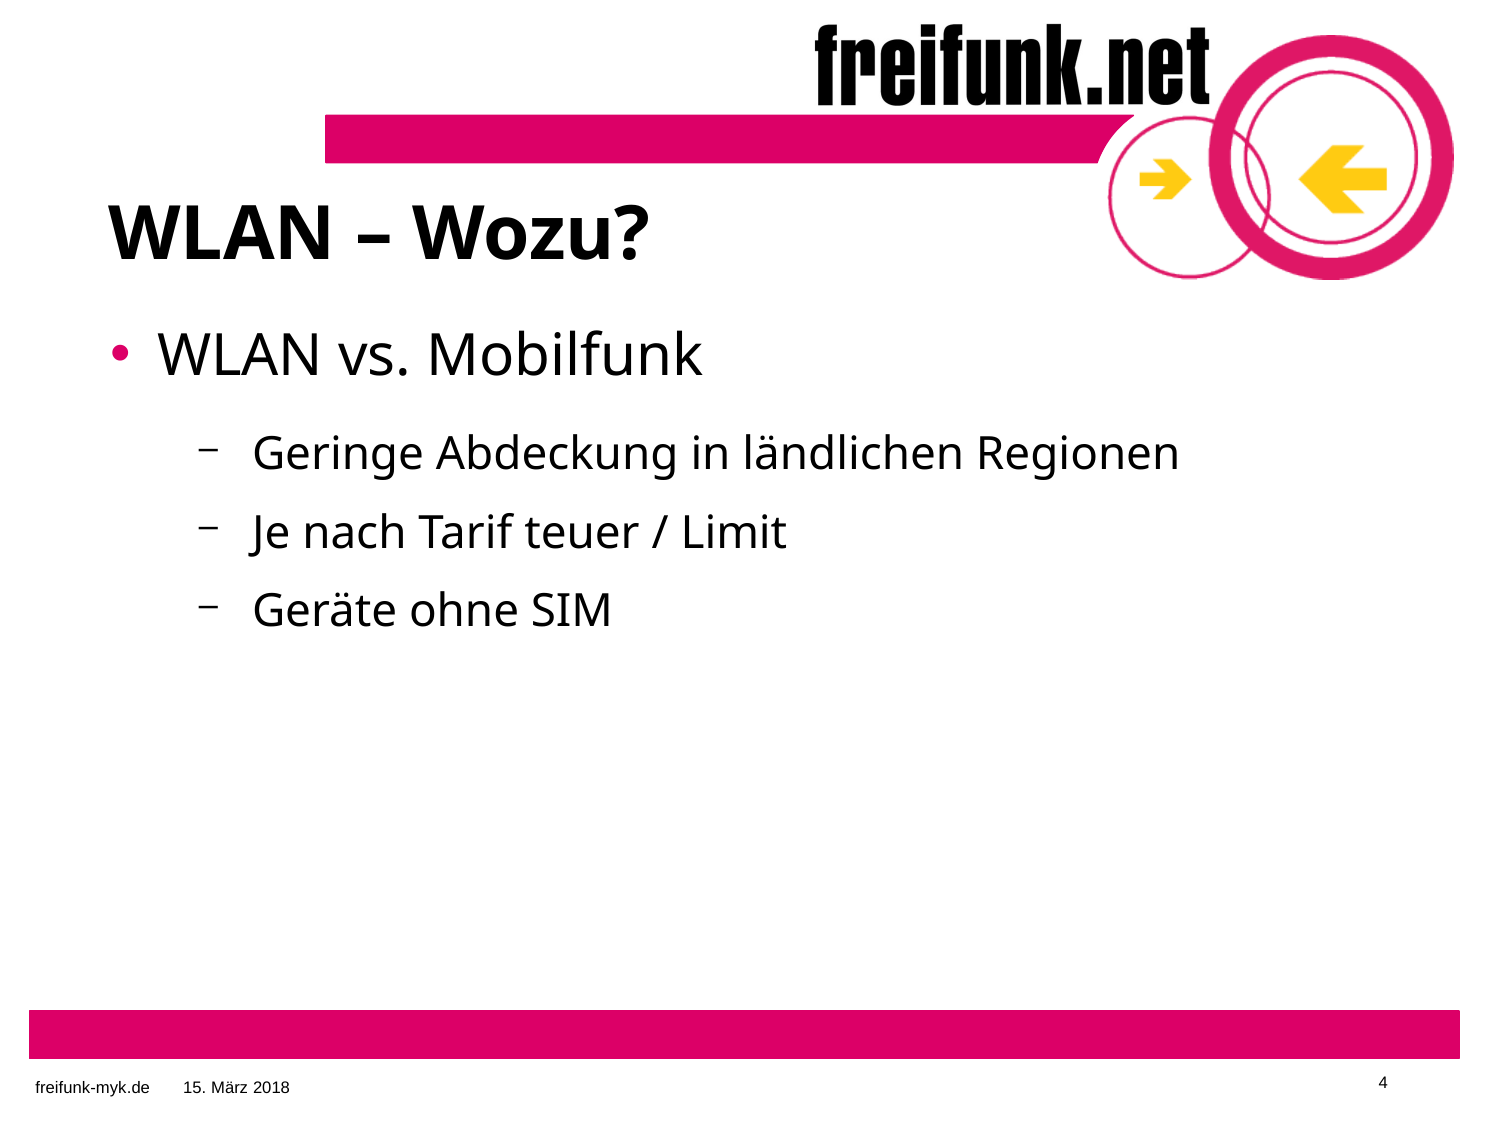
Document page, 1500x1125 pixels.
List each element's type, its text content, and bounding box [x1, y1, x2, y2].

title WLAN – Wozu? [108, 158, 1255, 301]
list WLAN vs. Mobilfunk Geringe Abdeckung in ländlichen Regionen Je nach Tarif teuer / Limit Geräte ohne SIM [110, 312, 1392, 1000]
picture [816, 24, 1454, 280]
